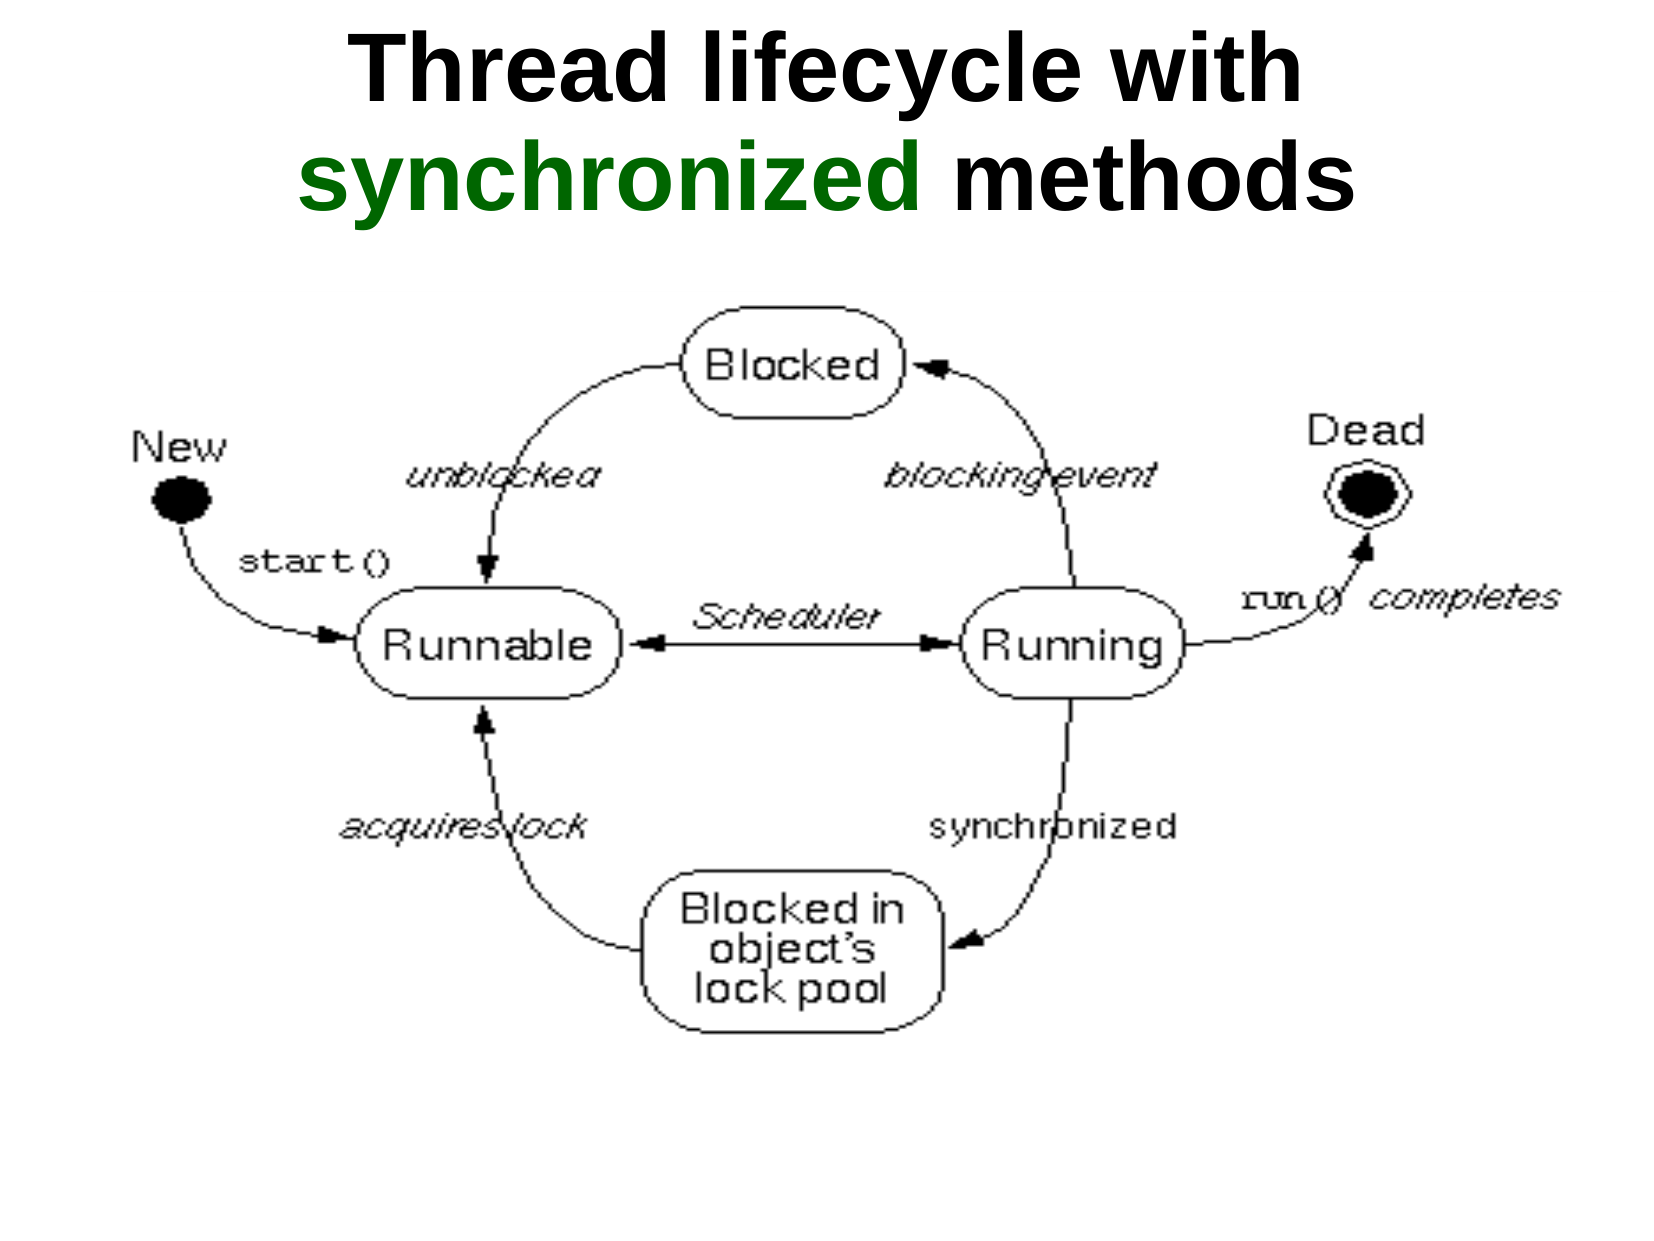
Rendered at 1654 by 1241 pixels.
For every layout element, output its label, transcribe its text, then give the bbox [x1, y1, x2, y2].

title Thread lifecycle with synchronized methods [82, 12, 1571, 232]
picture [82, 290, 1619, 1063]
